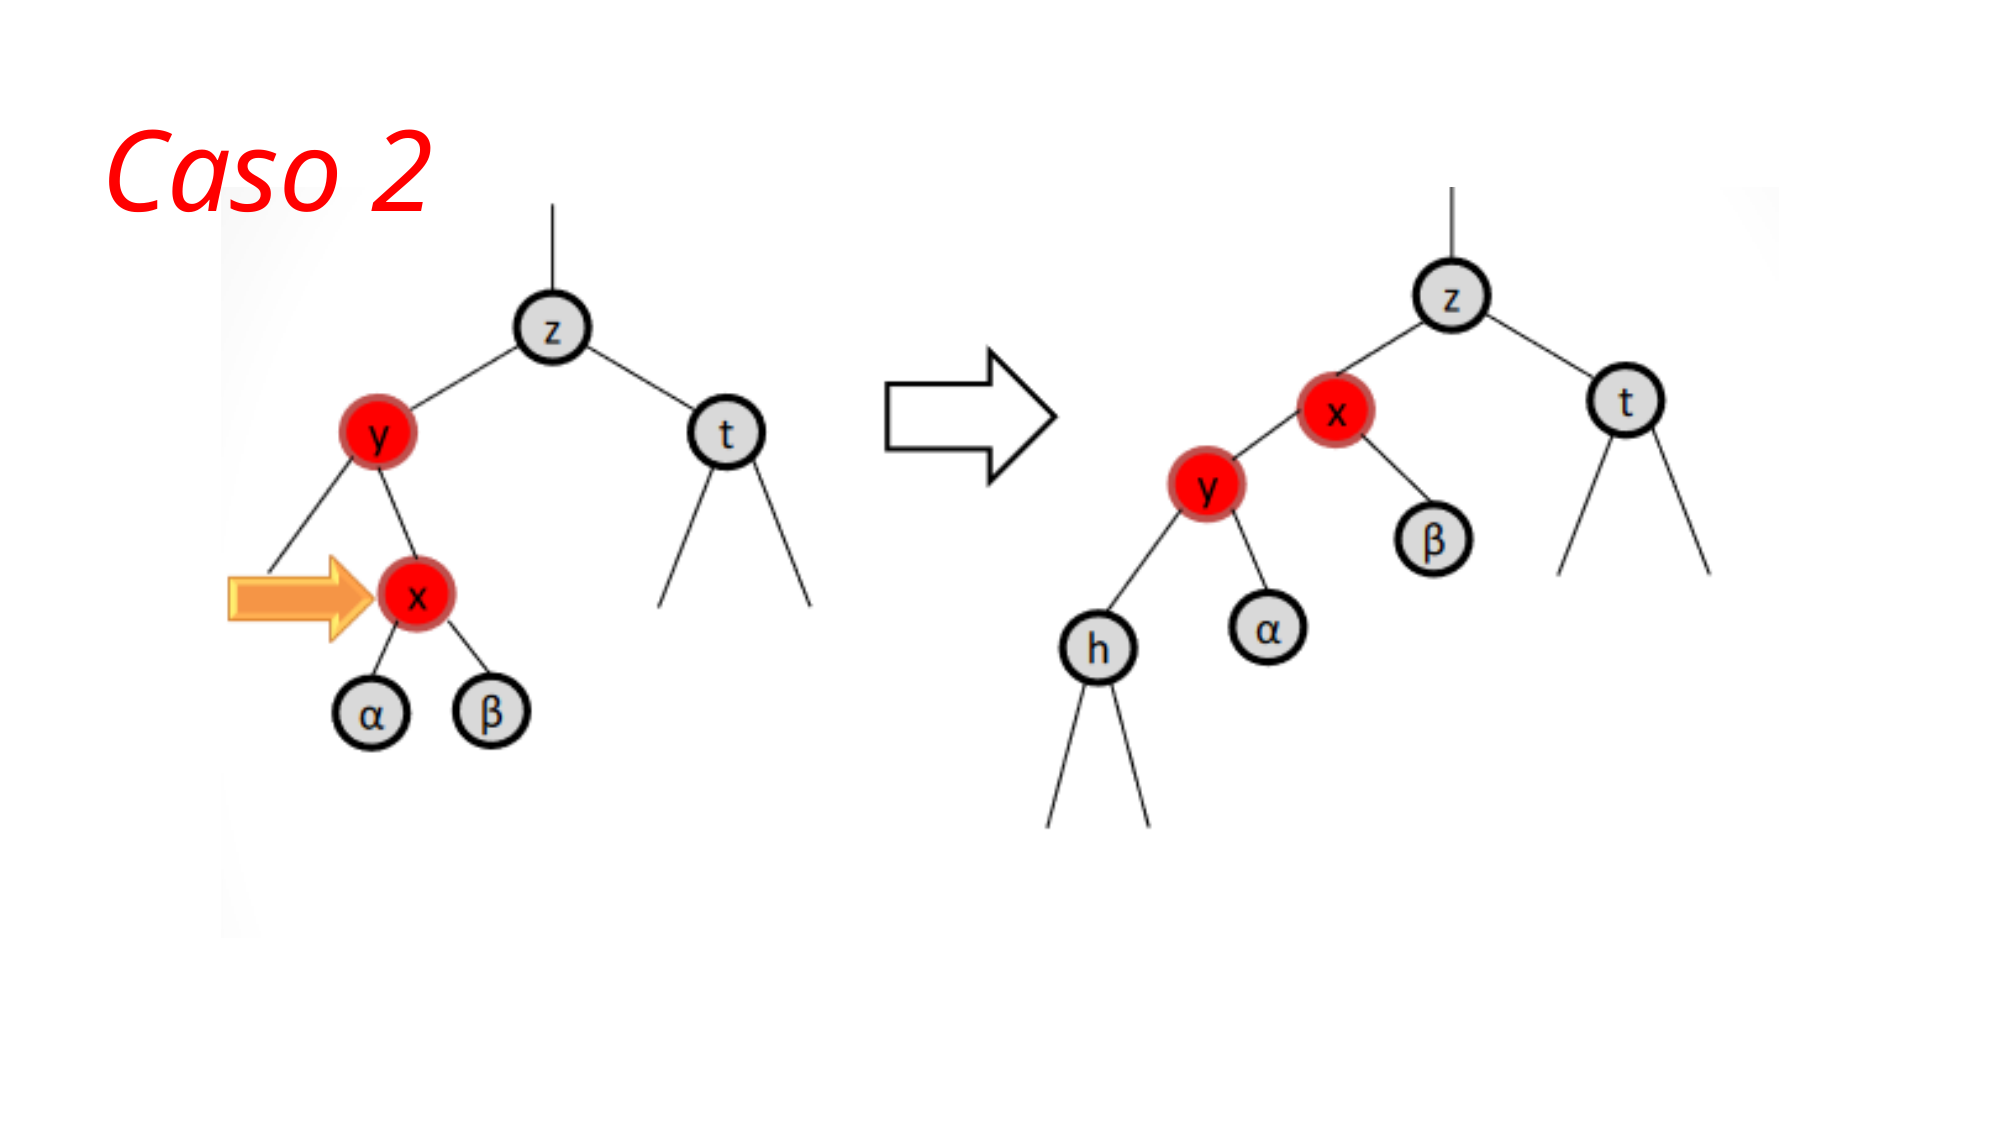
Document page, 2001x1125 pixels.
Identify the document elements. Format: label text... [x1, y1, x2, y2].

picture [221, 187, 1779, 938]
text_box Caso 2 [86, 91, 1086, 243]
